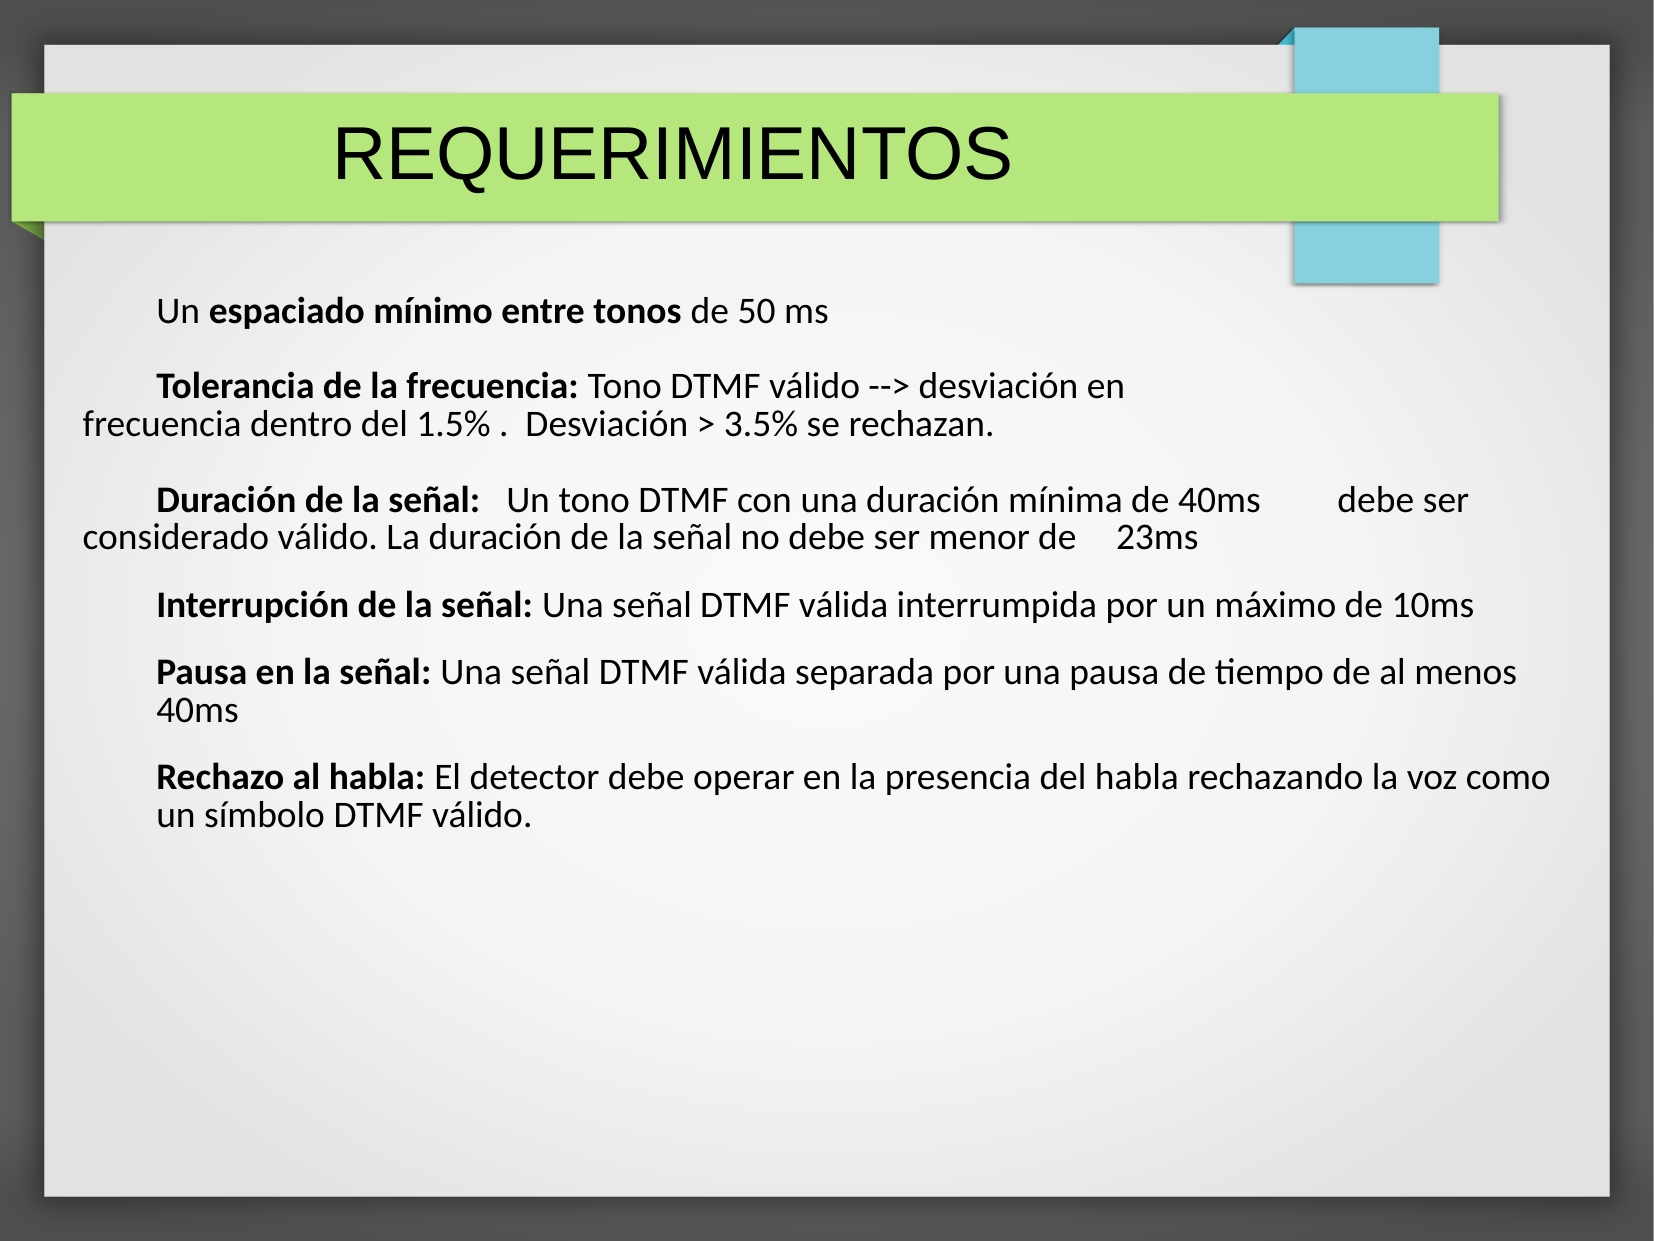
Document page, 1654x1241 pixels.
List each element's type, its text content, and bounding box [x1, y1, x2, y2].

title REQUERIMIENTOS [82, 94, 1264, 213]
picture [0, 0, 1654, 1241]
list Un espaciado mínimo entre tonos de 50 ms Tolerancia de la frecuencia: Tono DTMF válido --> desviación en frecuencia dentro del 1.5% . Desviación > 3.5% se rechazan. Duración de la señal: Un tono DTMF con una duración mínima de 40ms debe ser considerado válido. La duración de la señal no debe ser menor de 23ms Interrupción de la señal: Una señal DTMF válida interrumpida por un máximo de 10ms Pausa en la señal: Una señal DTMF válida separada por una pausa de tiempo de al menos 40ms Rechazo al habla: El detector debe operar en la presencia del habla rechazando la voz como un símbolo DTMF válido. [82, 295, 1571, 1015]
